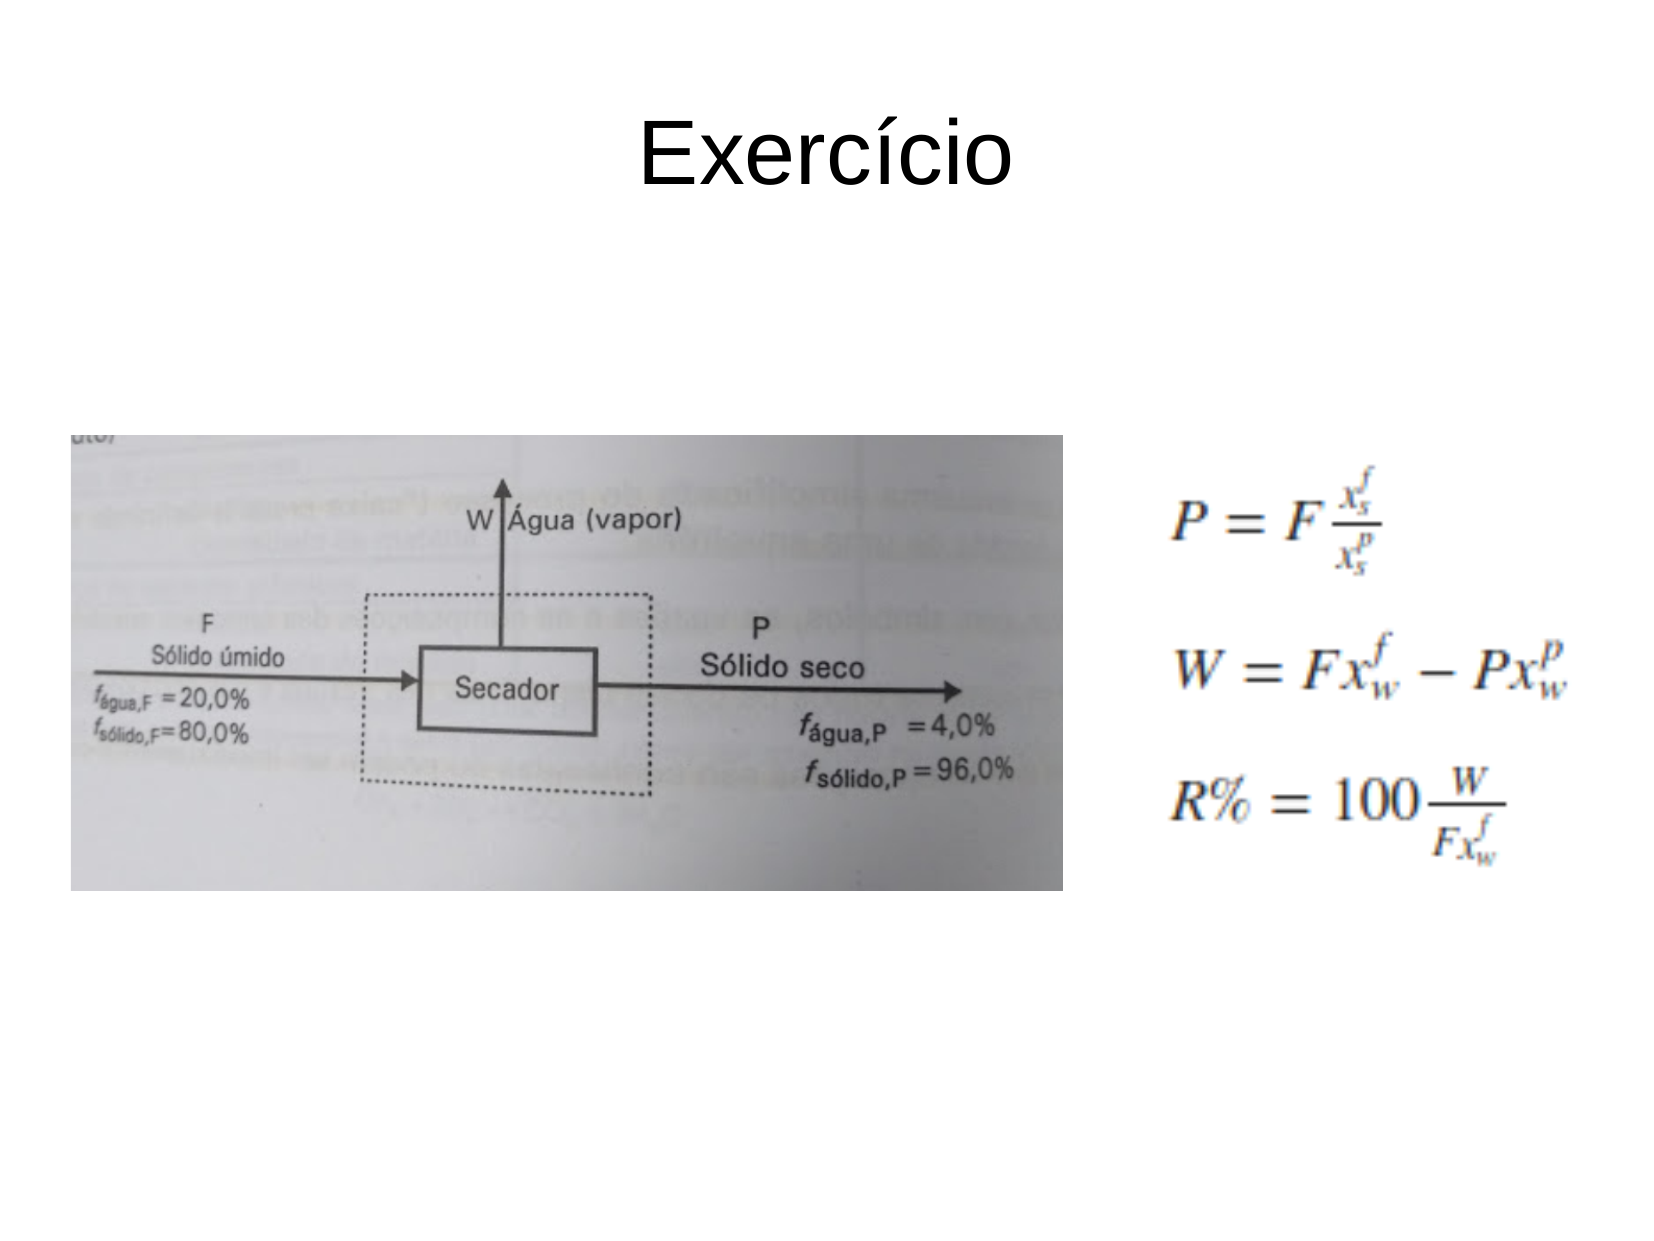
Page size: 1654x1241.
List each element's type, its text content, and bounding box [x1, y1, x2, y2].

picture [1106, 442, 1607, 903]
title Exercício [82, 49, 1571, 257]
picture [70, 435, 1063, 891]
